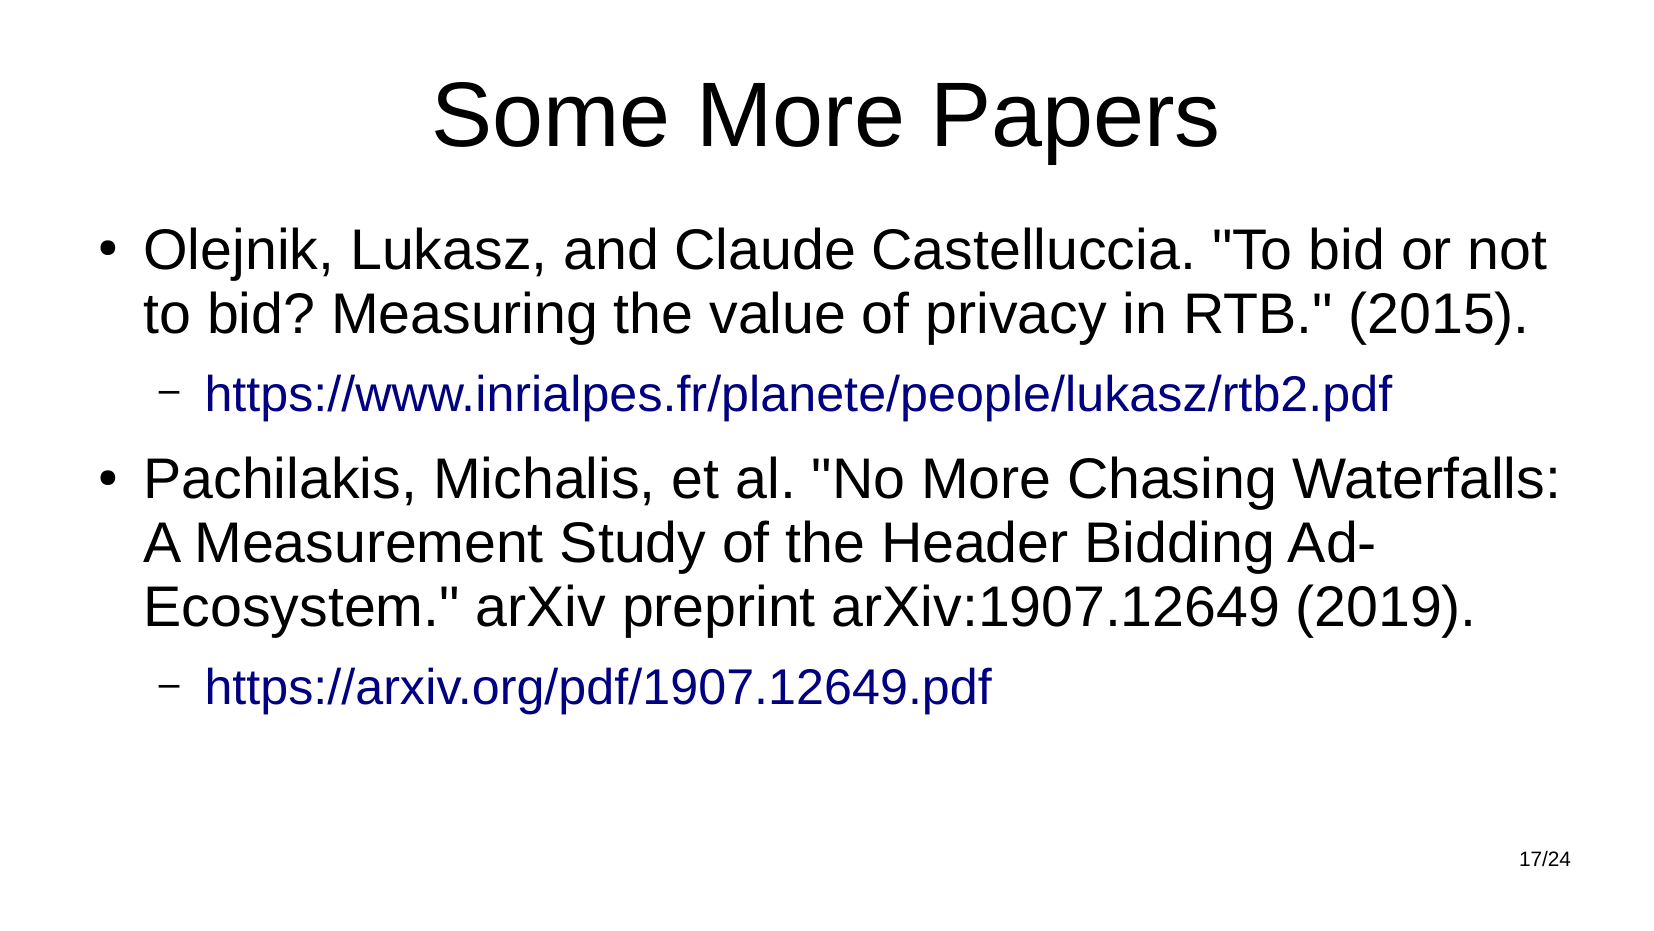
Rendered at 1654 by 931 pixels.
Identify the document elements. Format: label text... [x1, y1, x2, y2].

list Olejnik, Lukasz, and Claude Castelluccia. "To bid or not to bid? Measuring the value of privacy in RTB." (2015). https://www.inrialpes.fr/planete/people/lukasz/rtb2.pdf Pachilakis, Michalis, et al. "No More Chasing Waterfalls: A Measurement Study of the Header Bidding Ad-Ecosystem." arXiv preprint arXiv:1907.12649 (2019). https://arxiv.org/pdf/1907.12649.pdf [82, 217, 1571, 758]
title Some More Papers [82, 37, 1571, 193]
